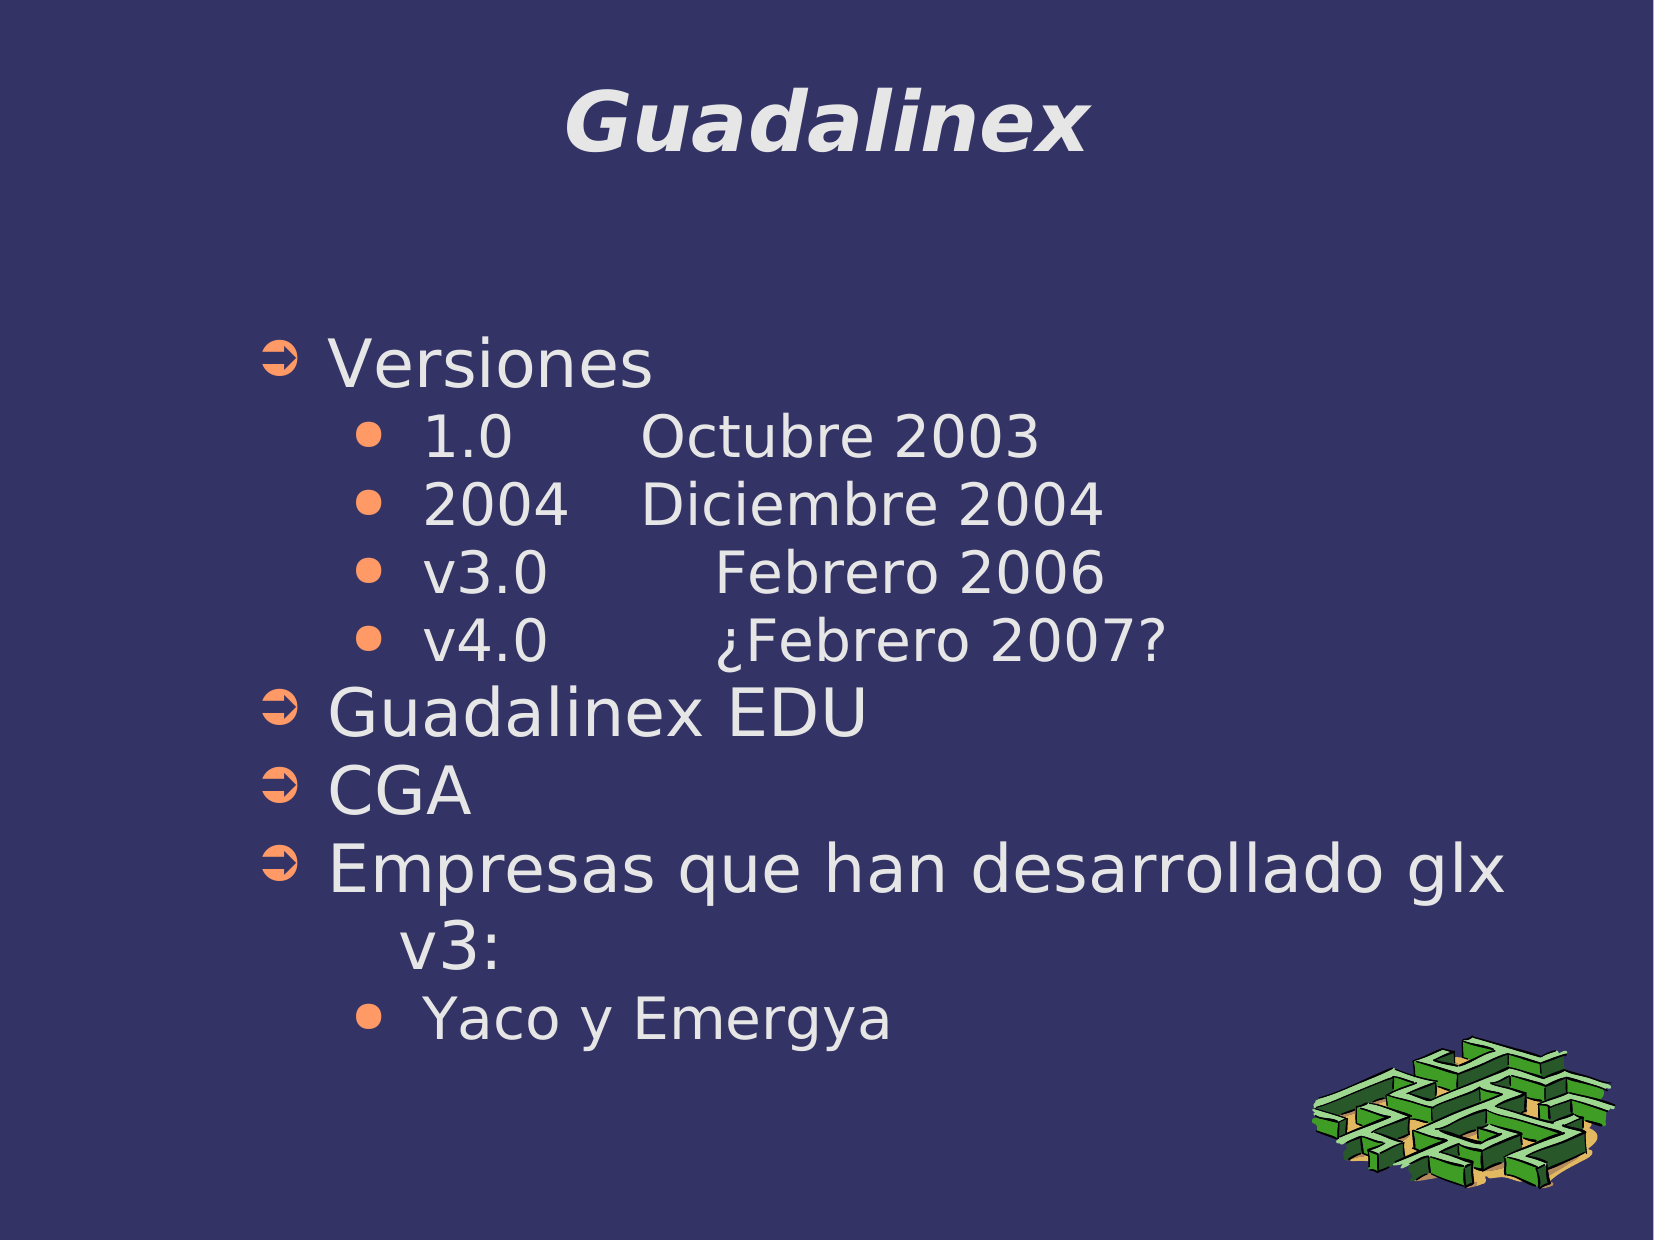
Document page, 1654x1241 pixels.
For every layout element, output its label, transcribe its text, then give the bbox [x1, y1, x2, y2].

title Guadalinex [121, 19, 1534, 227]
list Versiones 1.0 Octubre 2003 2004 Diciembre 2004 v3.0 Febrero 2006 v4.0 ¿Febrero 2007? Guadalinex EDU CGA Empresas que han desarrollado glx v3: Yaco y Emergya [233, 325, 1625, 1093]
